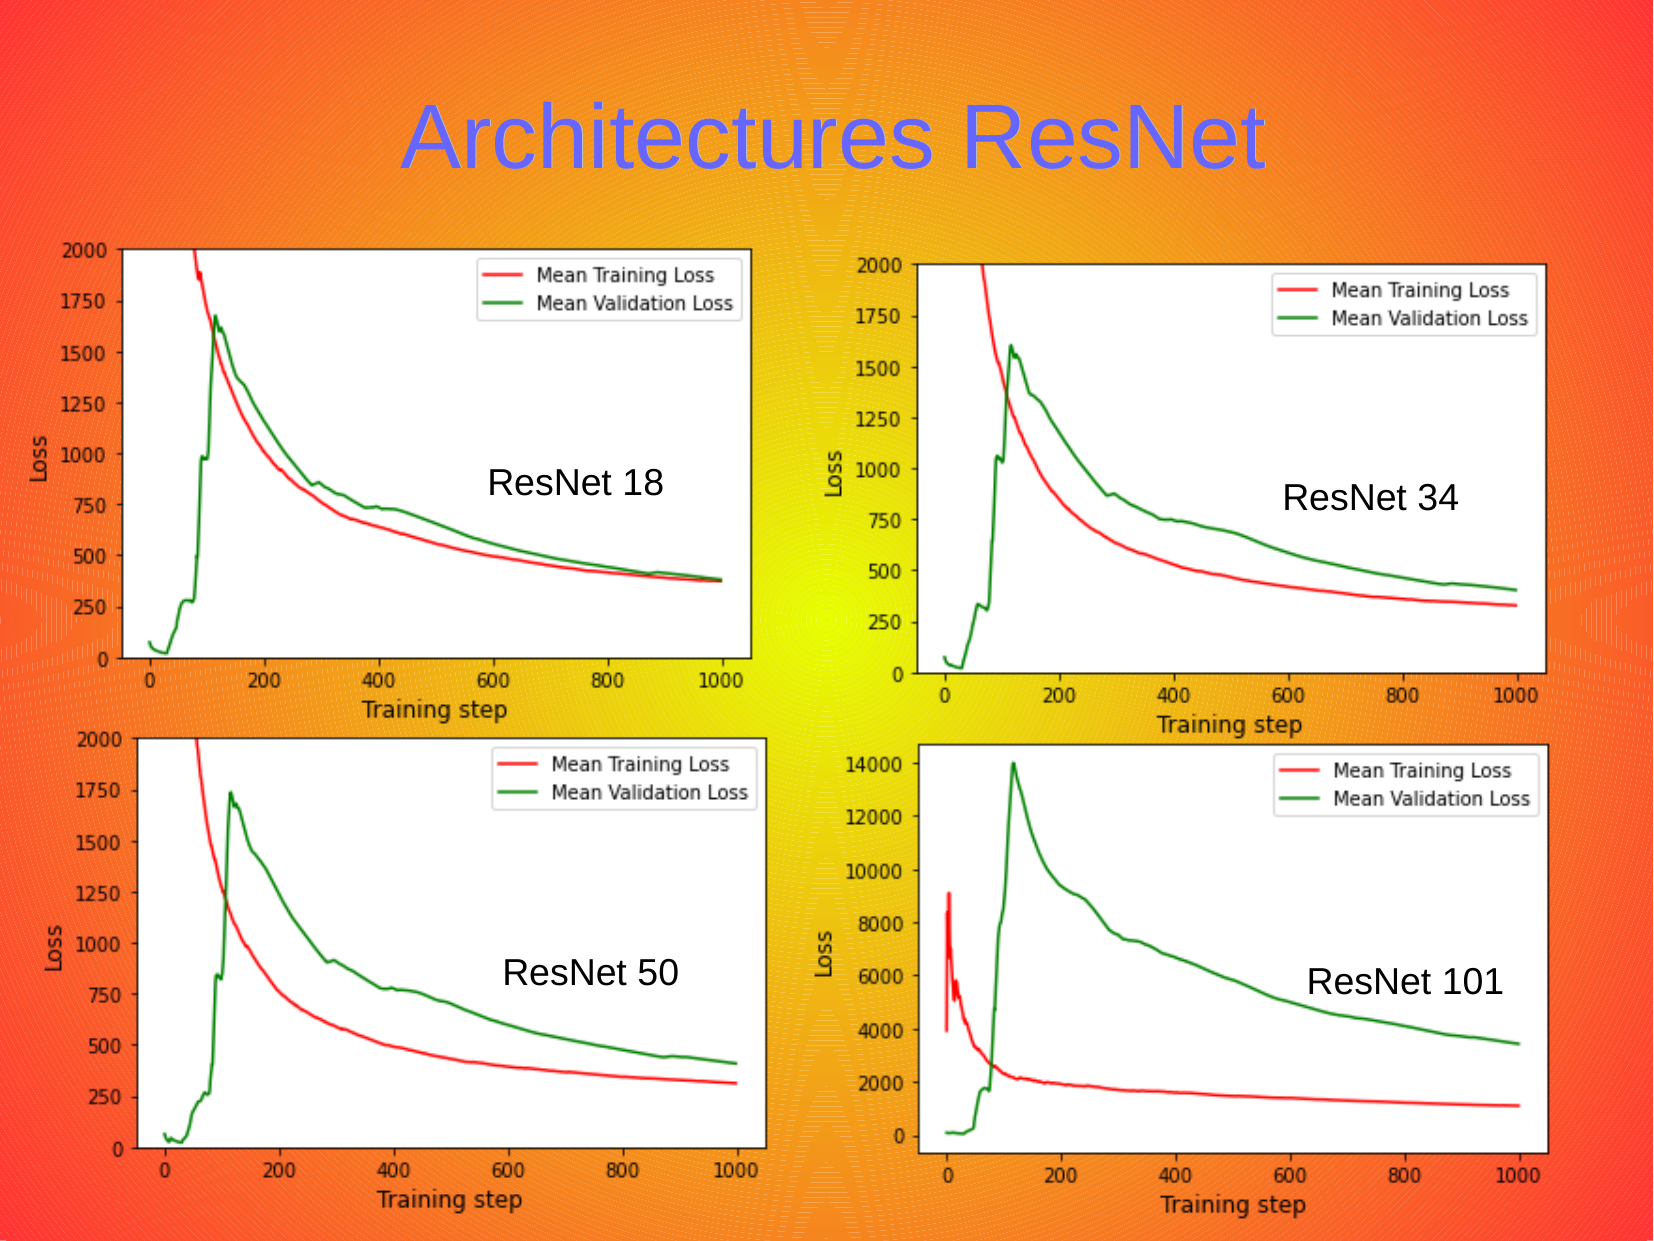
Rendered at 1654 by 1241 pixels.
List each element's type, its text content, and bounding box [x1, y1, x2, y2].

picture [800, 245, 1561, 1231]
picture [15, 230, 777, 1225]
title Architectures ResNet [90, 33, 1578, 241]
